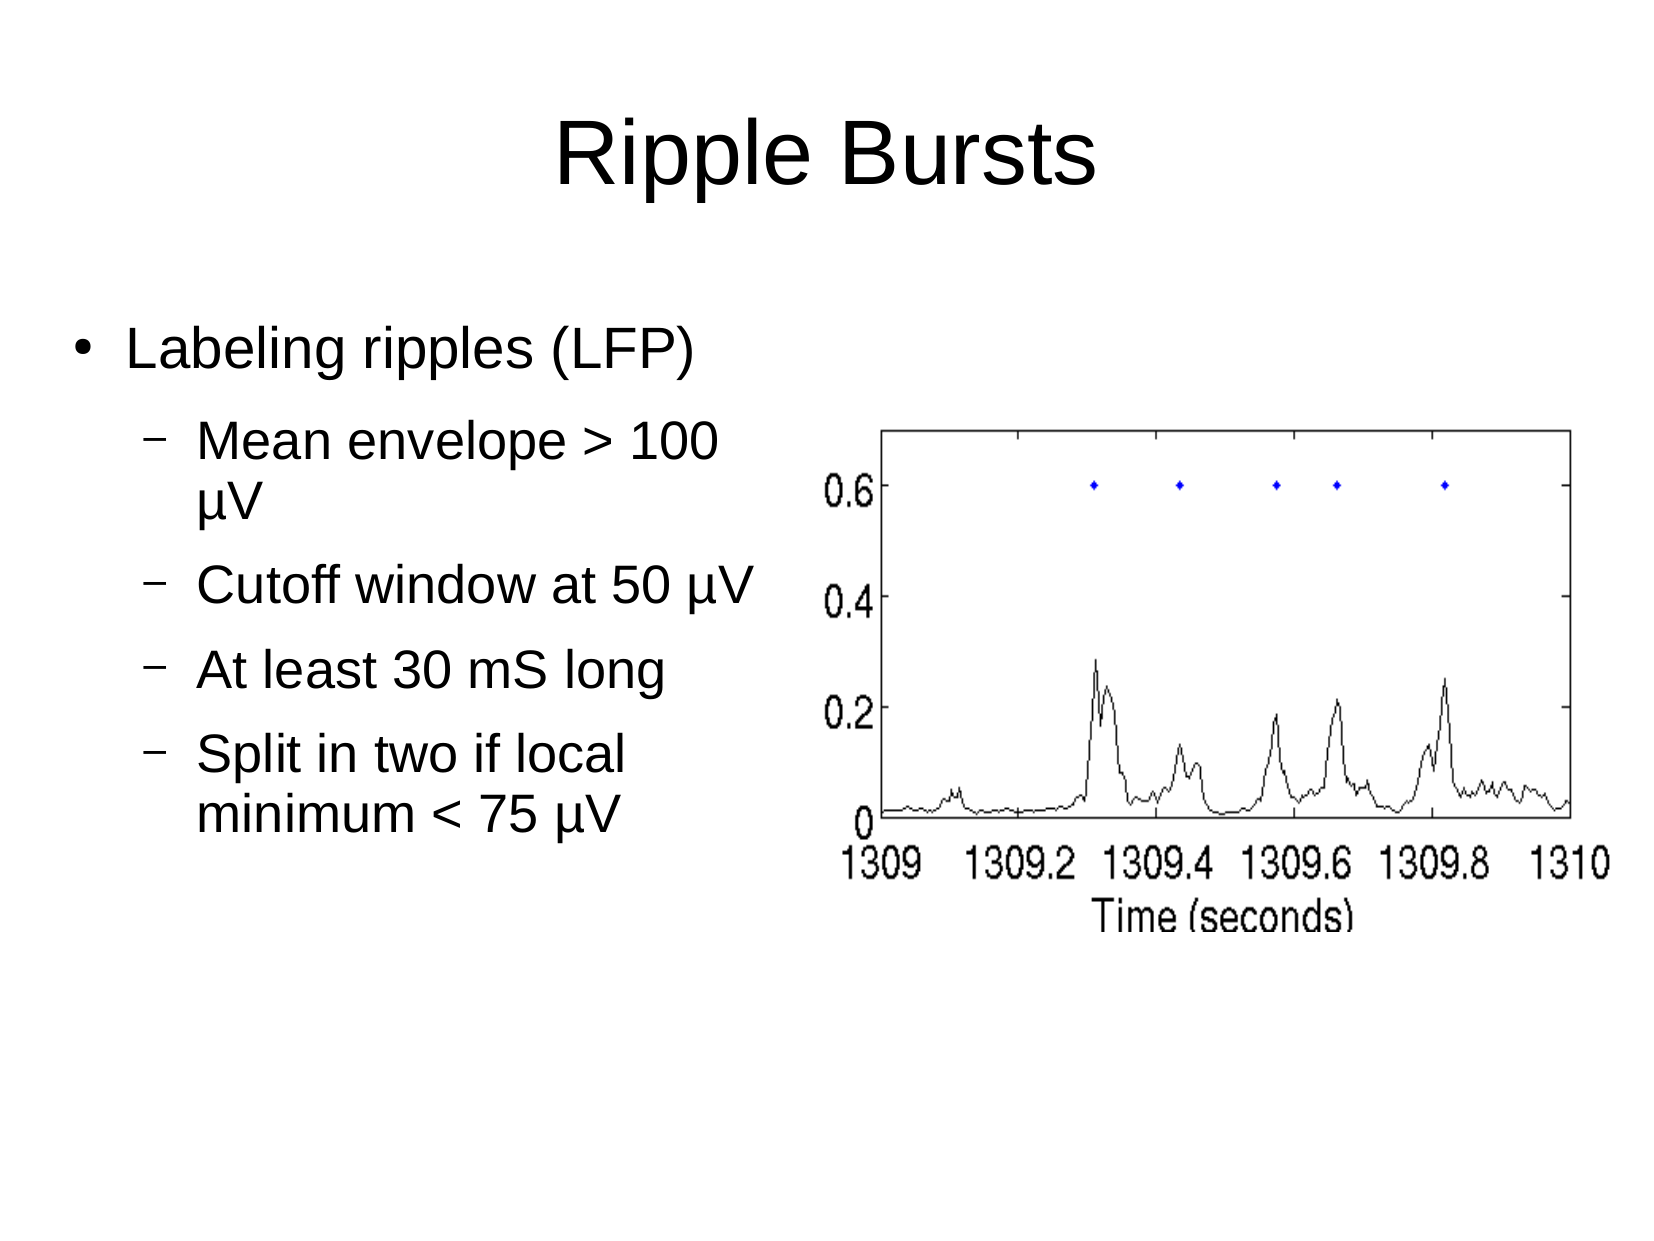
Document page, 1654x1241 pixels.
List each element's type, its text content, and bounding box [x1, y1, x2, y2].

title Ripple Bursts [82, 49, 1571, 257]
list Labeling ripples (LFP) Mean envelope > 100 µV Cutoff window at 50 µV At least 30 mS long Split in two if local minimum < 75 µV [54, 315, 766, 1036]
picture [765, 389, 1654, 932]
